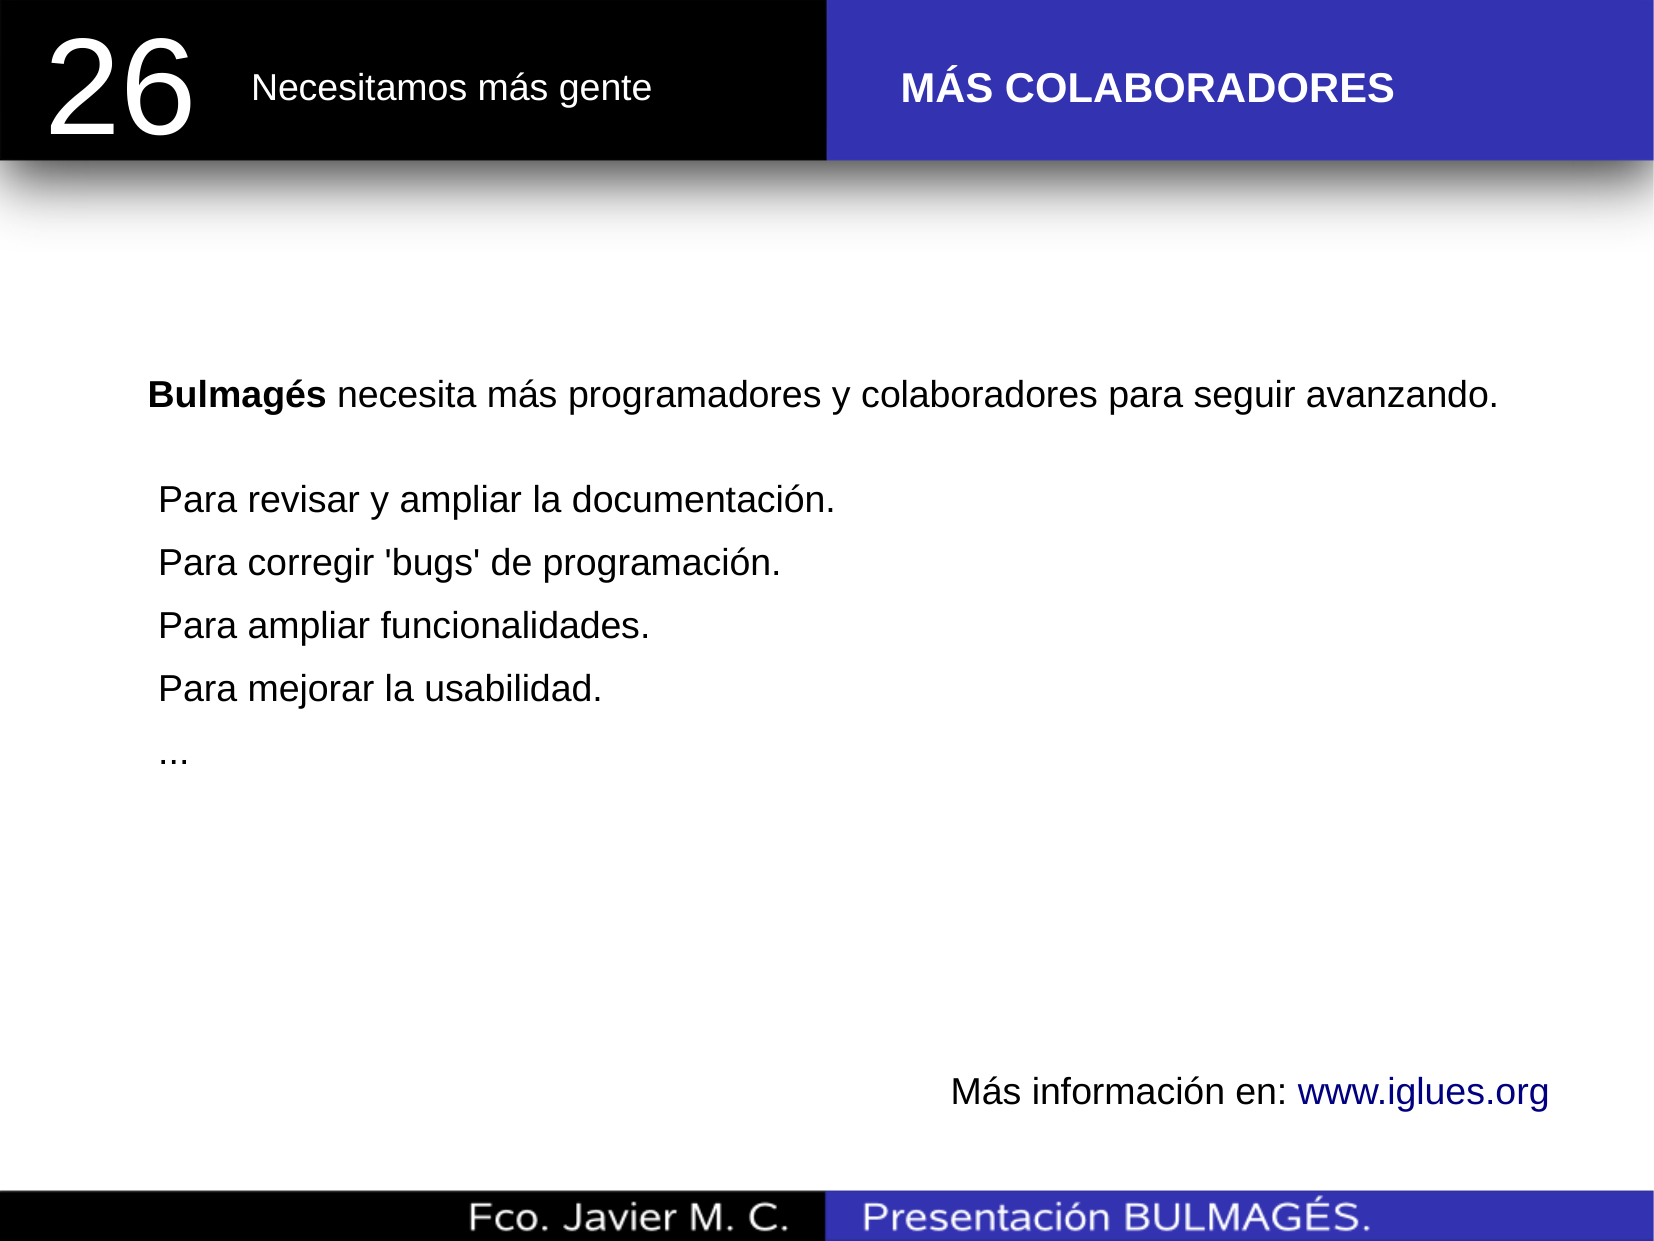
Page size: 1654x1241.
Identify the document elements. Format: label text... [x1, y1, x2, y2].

picture [0, 0, 1654, 1241]
text_box Más información en: www.iglues.org [935, 1062, 1565, 1120]
text_box MÁS COLABORADORES [885, 56, 1595, 119]
text_box Necesitamos más gente [236, 59, 798, 148]
text_box <número>. [29, 2, 237, 325]
text_box Bulmagés necesita más programadores y colaboradores para seguir avanzando. Para revisar y ampliar la documentación. Para corregir 'bugs' de programación. Para ampliar funcionalidades. Para mejorar la usabilidad. ... [132, 366, 1521, 780]
